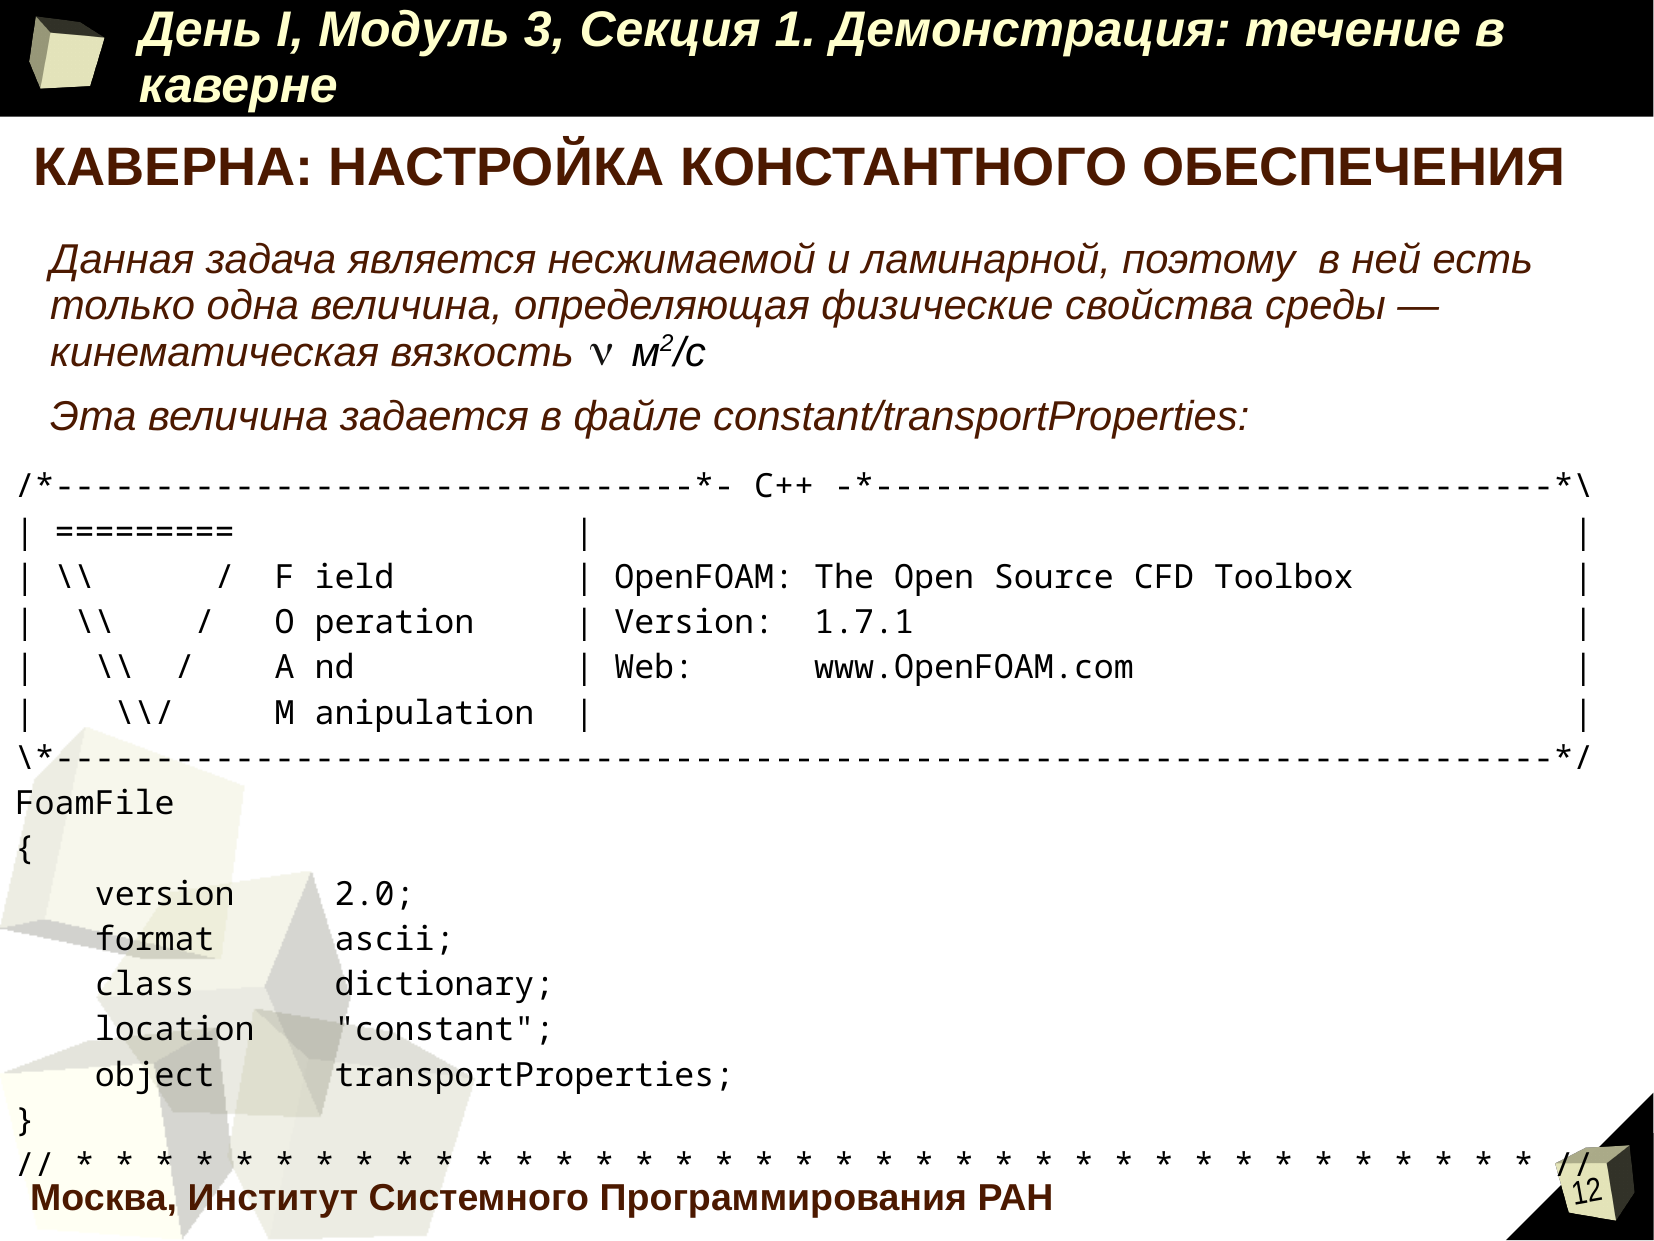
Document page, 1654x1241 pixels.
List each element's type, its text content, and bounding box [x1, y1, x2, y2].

chart [582, 324, 621, 376]
picture [0, 1159, 477, 1241]
text_box Данная задача является несжимаемой и ламинарной, поэтому в ней есть только одна величина, определяющая физические свойства среды — кинематическая вязкость м2/с Эта величина задается в файле constant/transportProperties: [35, 228, 1625, 449]
picture [464, 1193, 472, 1198]
text_box /*--------------------------------*- C++ -*----------------------------------*\ | ========= | | | \\ / F ield | OpenFOAM: The Open Source CFD Toolbox | | \\ / O peration | Version: 1.7.1 | | \\ / A nd | Web: www.OpenFOAM.com | | \\/ M anipulation | | \*---------------------------------------------------------------------------*/ FoamFile { version 2.0; format ascii; class dictionary; location "constant"; object transportProperties; } // * * * * * * * * * * * * * * * * * * * * * * * * * * * * * * * * * * * * * // nu nu [ 0 2 -1 0 0 0 0 ] 0.01; [0, 455, 1654, 1159]
text_box КАВЕРНА: НАСТРОЙКА КОНСТАНТНОГО ОБЕСПЕЧЕНИЯ [18, 128, 1619, 219]
